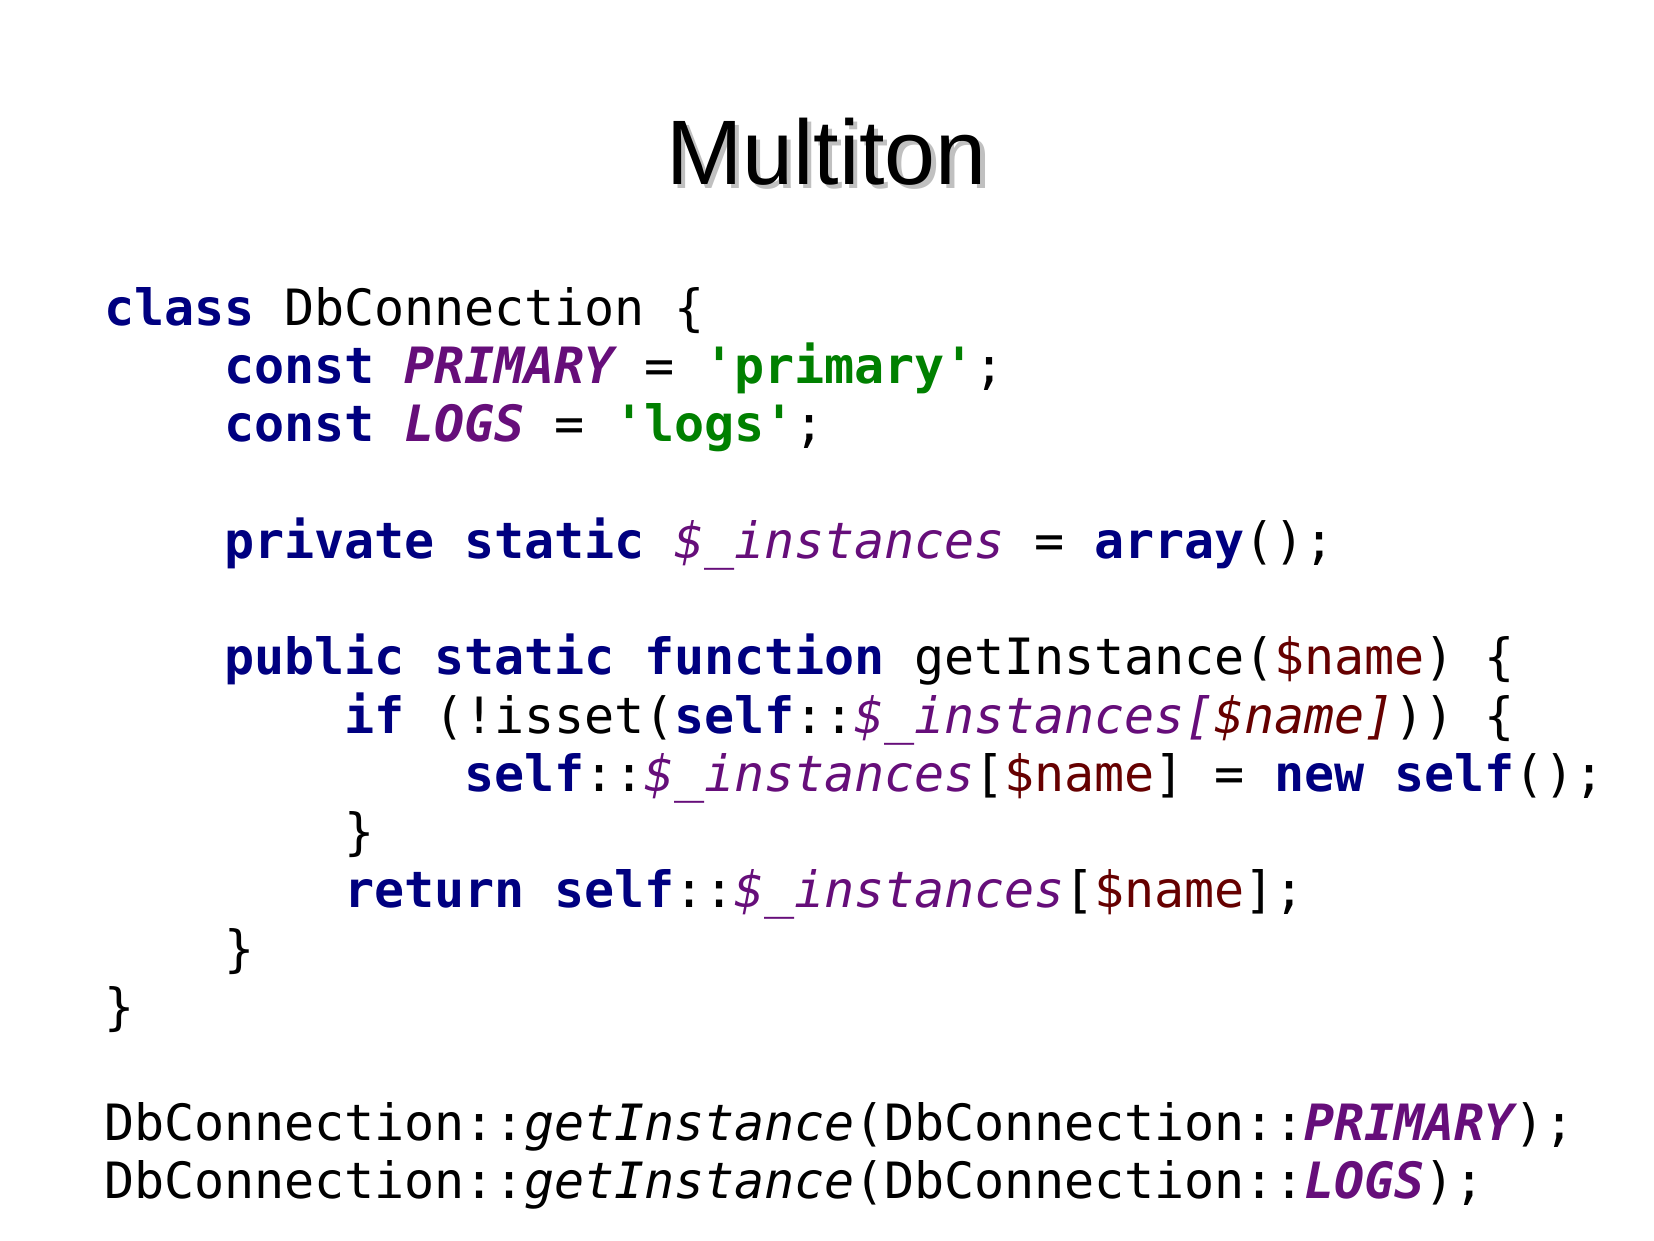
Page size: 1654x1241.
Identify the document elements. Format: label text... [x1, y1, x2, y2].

text_box class DbConnection { const PRIMARY = 'primary'; const LOGS = 'logs'; private static $_instances = array(); public static function getInstance($name) { if (!isset(self::$_instances[$name])) { self::$_instances[$name] = new self(); } return self::$_instances[$name]; } } DbConnection::getInstance(DbConnection::PRIMARY); DbConnection::getInstance(DbConnection::LOGS); [89, 271, 1654, 1219]
title Multiton [82, 49, 1571, 257]
